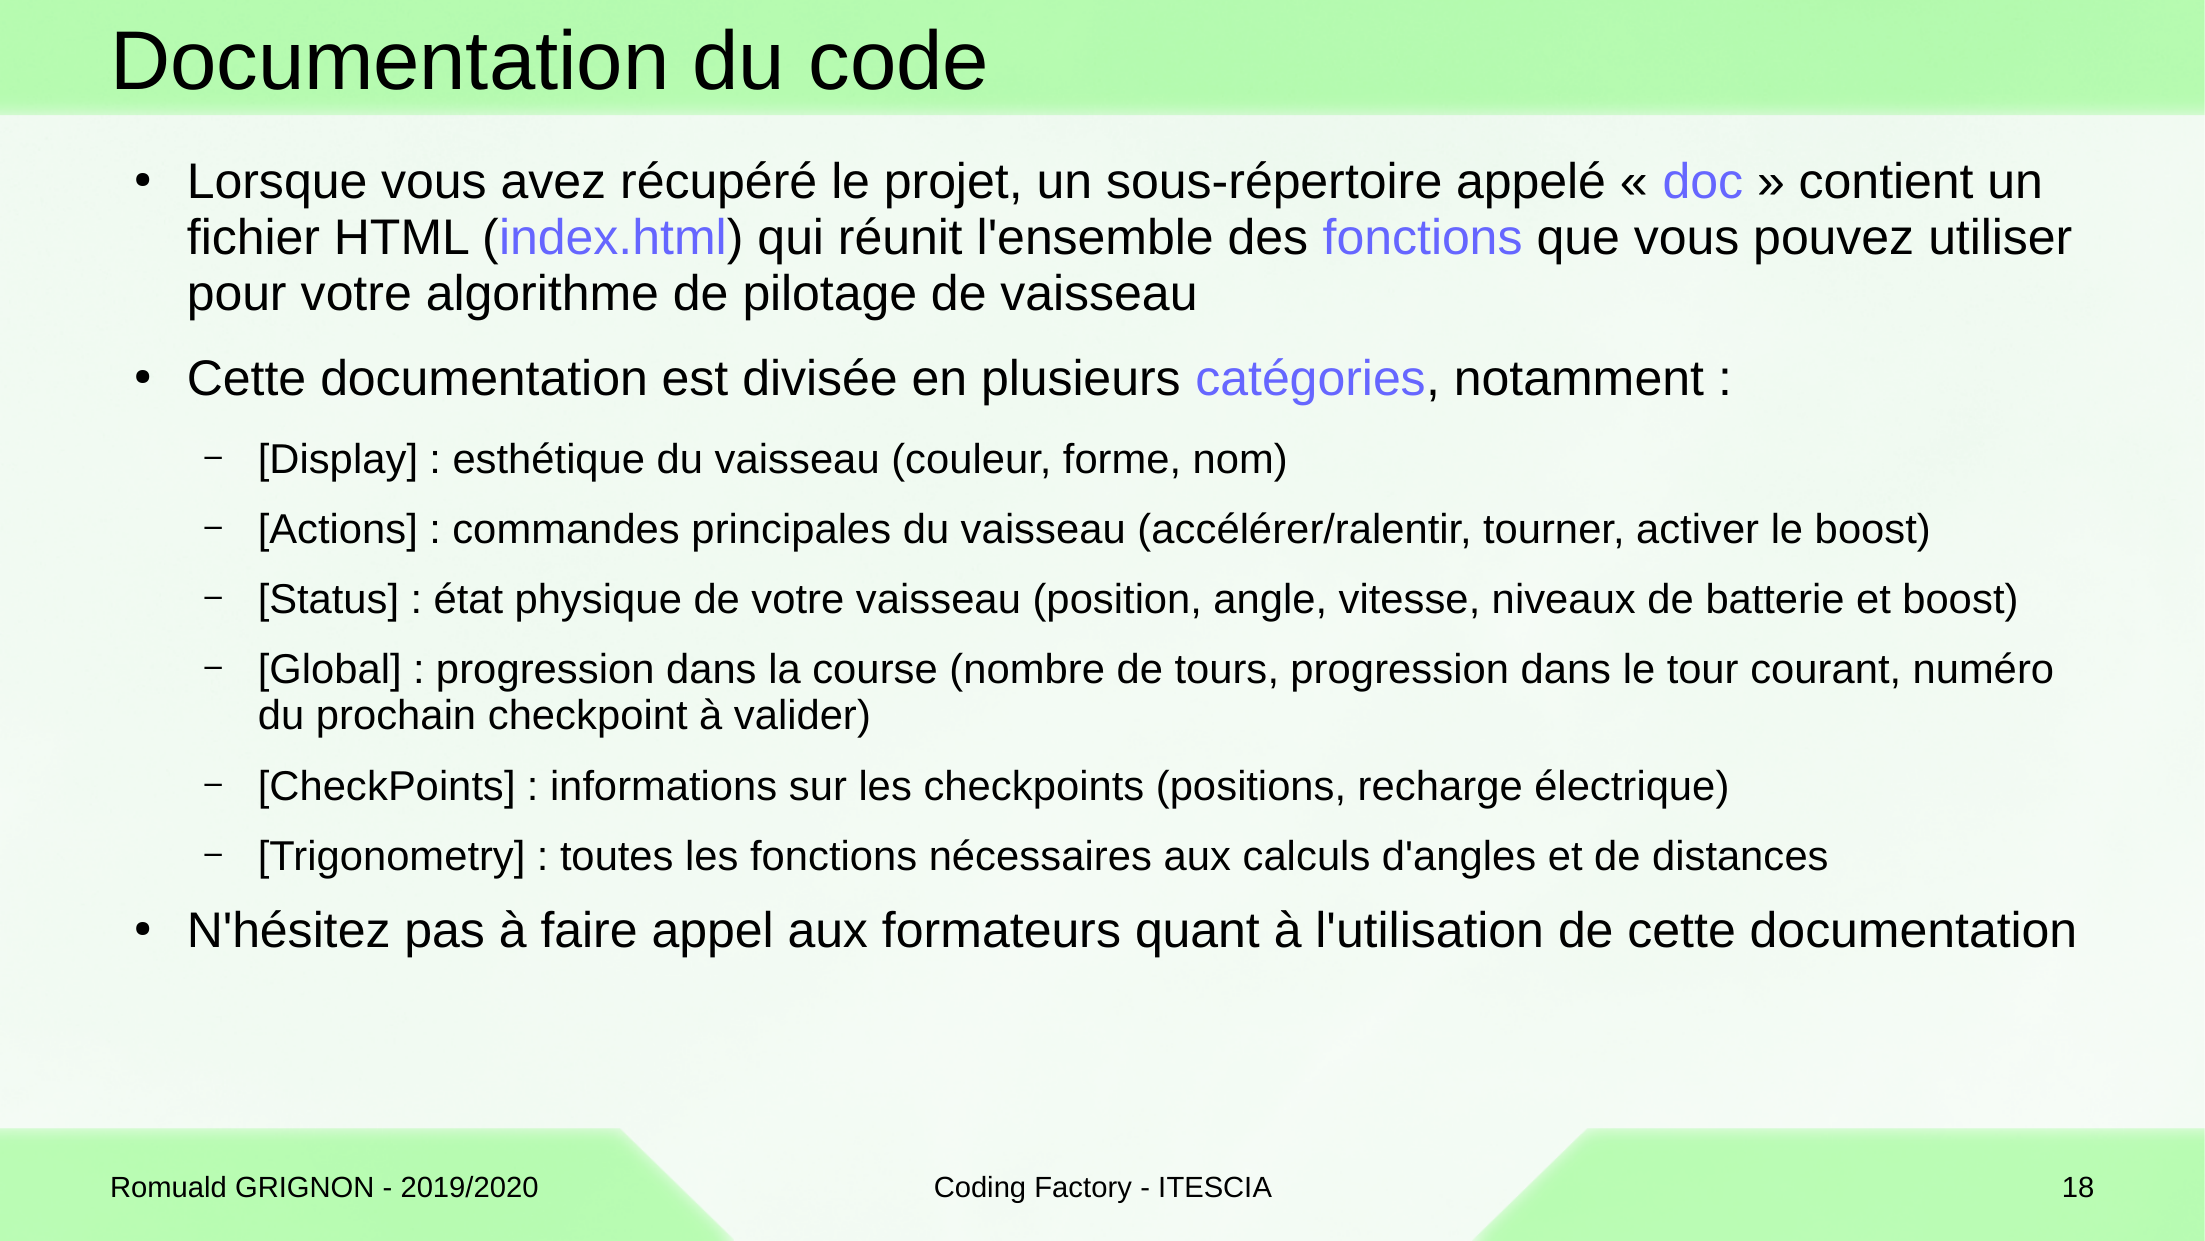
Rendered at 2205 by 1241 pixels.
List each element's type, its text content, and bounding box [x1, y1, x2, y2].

picture [0, 0, 2205, 1241]
list Lorsque vous avez récupéré le projet, un sous-répertoire appelé « doc » contient un fichier HTML (index.html) qui réunit l'ensemble des fonctions que vous pouvez utiliser pour votre algorithme de pilotage de vaisseau Cette documentation est divisée en plusieurs catégories, notamment : [Display] : esthétique du vaisseau (couleur, forme, nom) [Actions] : commandes principales du vaisseau (accélérer/ralentir, tourner, activer le boost) [Status] : état physique de votre vaisseau (position, angle, vitesse, niveaux de batterie et boost) [Global] : progression dans la course (nombre de tours, progression dans le tour courant, numéro du prochain checkpoint à valider) [CheckPoints] : informations sur les checkpoints (positions, recharge électrique) [Trigonometry] : toutes les fonctions nécessaires aux calculs d'angles et de distances N'hésitez pas à faire appel aux formateurs quant à l'utilisation de cette documentation [116, 224, 2101, 1082]
title Documentation du code [110, 49, 2095, 257]
